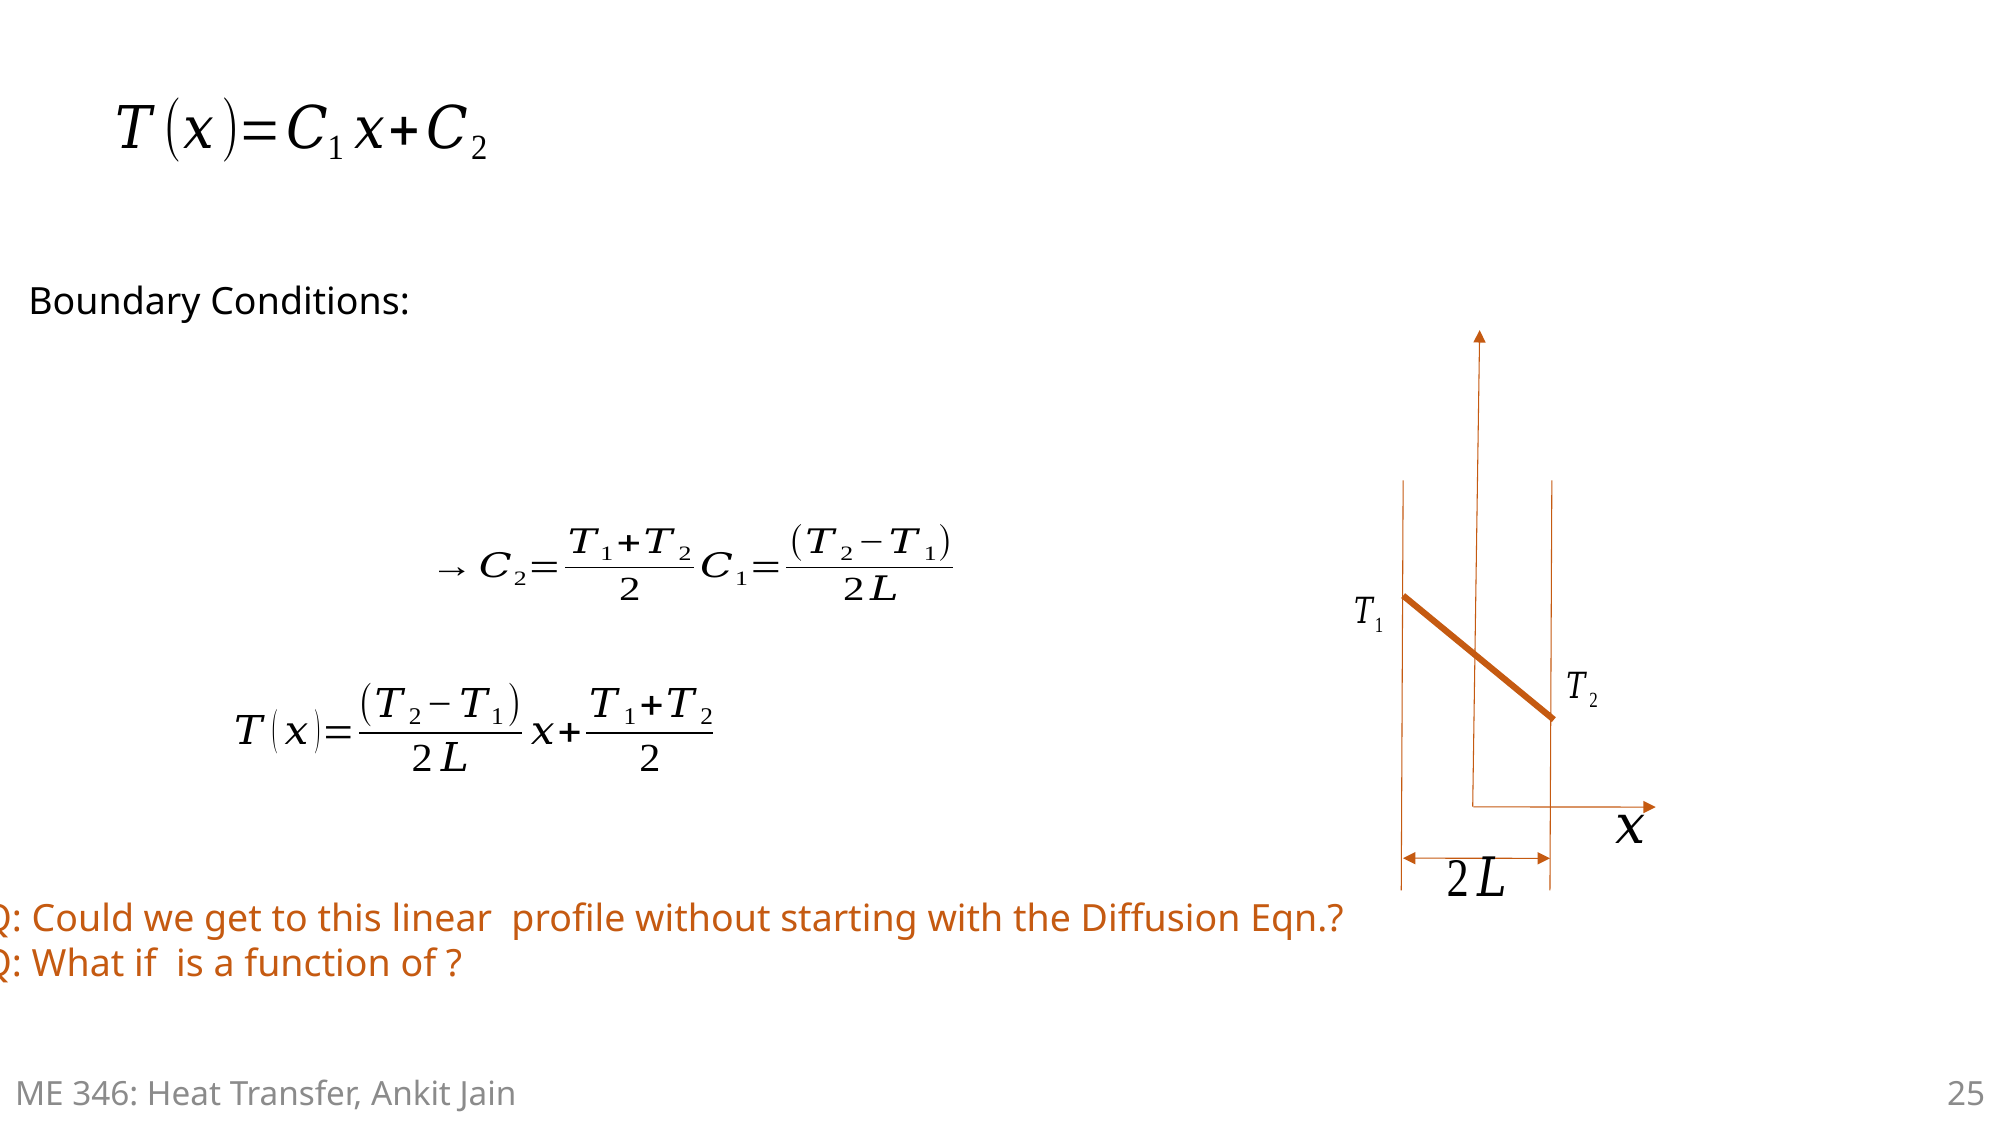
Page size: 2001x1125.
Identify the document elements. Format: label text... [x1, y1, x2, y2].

chart [1598, 795, 1660, 857]
chart [1559, 666, 1604, 712]
chart [101, 93, 500, 170]
chart [223, 679, 727, 781]
chart [1347, 591, 1391, 638]
text_box Boundary Conditions: [13, 269, 426, 330]
chart [419, 522, 967, 609]
chart [1435, 848, 1517, 910]
text_box Q: Could we get to this linear profile without starting with the Diffusion Eqn.? Q: What if is a function of ? [0, 886, 1360, 992]
